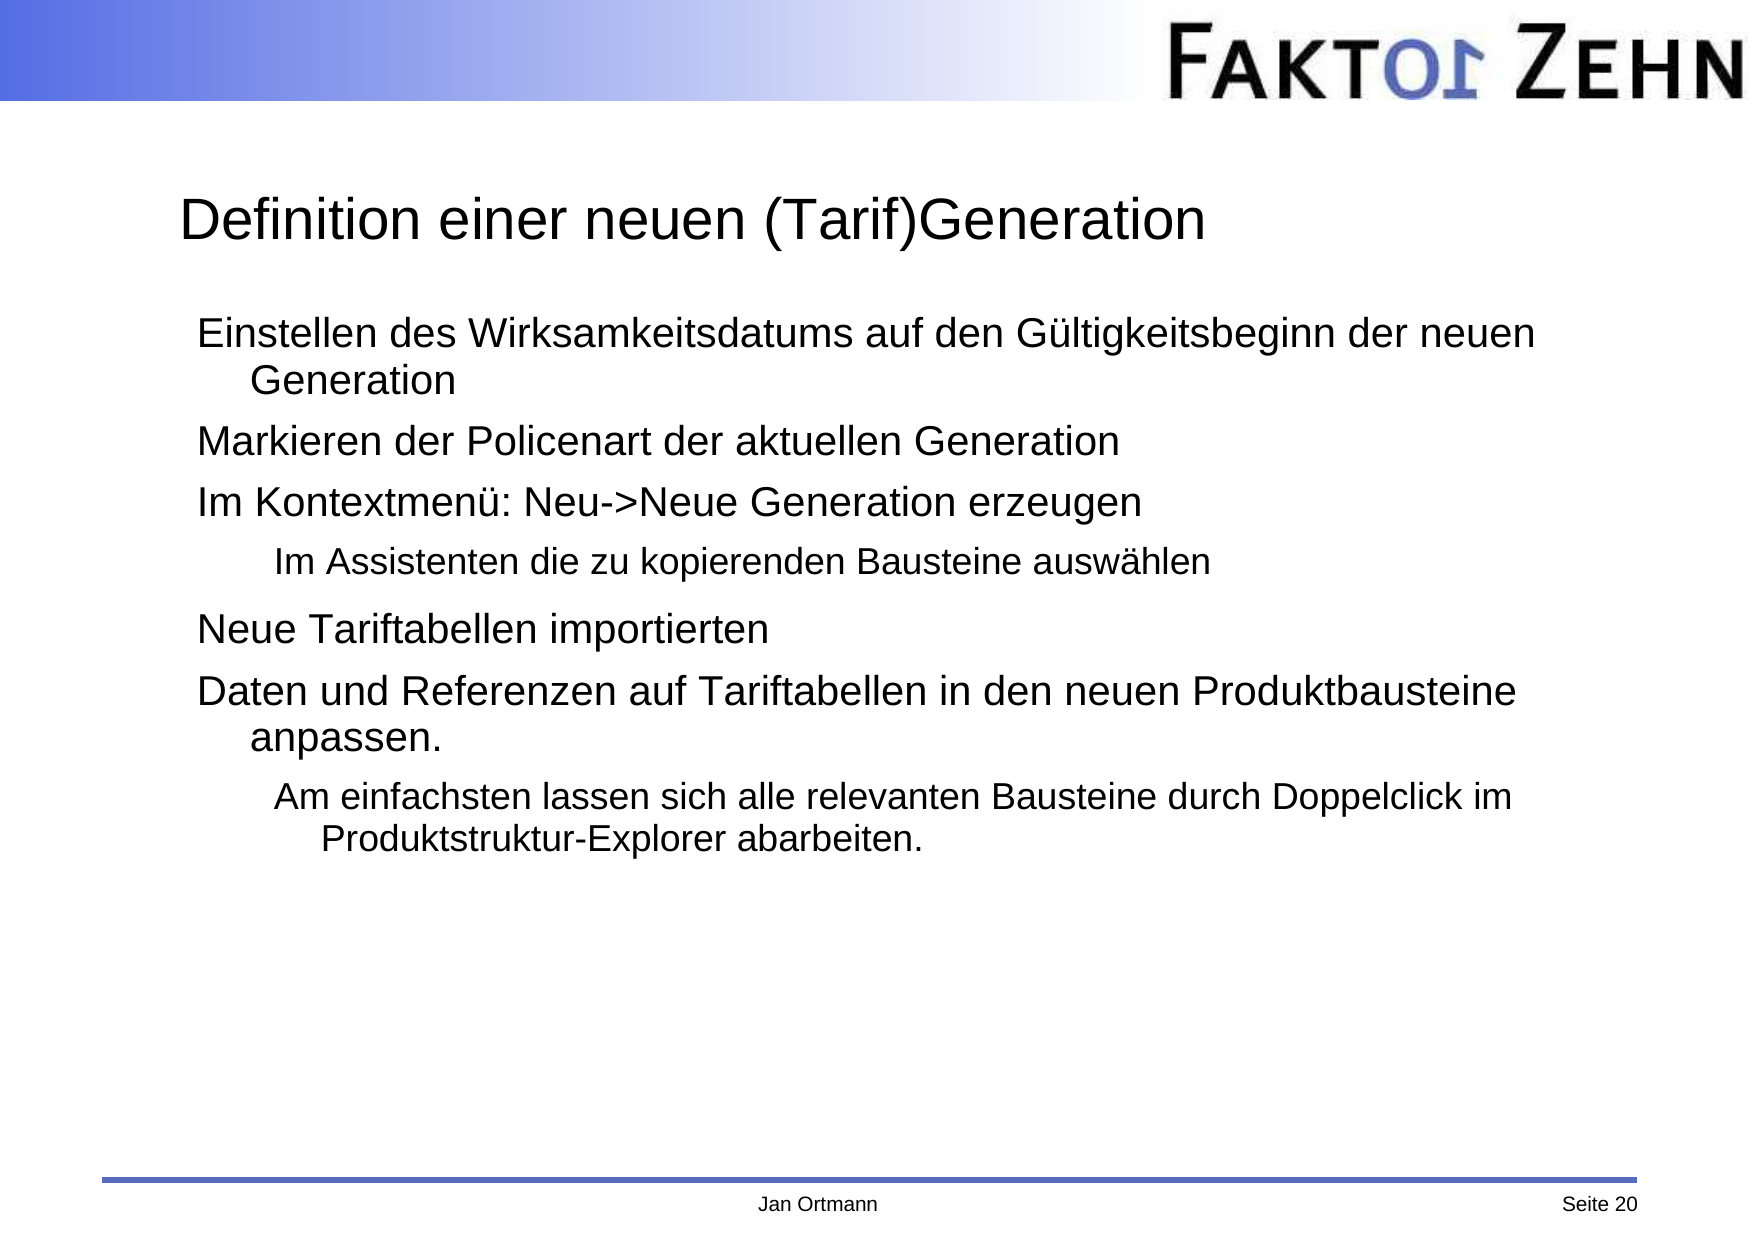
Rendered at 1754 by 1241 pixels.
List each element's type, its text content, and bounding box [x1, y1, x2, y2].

title Definition einer neuen (Tarif)Generation [179, 142, 1576, 296]
picture [1162, 7, 1752, 100]
list Einstellen des Wirksamkeitsdatums auf den Gültigkeitsbeginn der neuen Generation Markieren der Policenart der aktuellen Generation Im Kontextmenü: Neu->Neue Generation erzeugen Im Assistenten die zu kopierenden Bausteine auswählen Neue Tariftabellen importierten Daten und Referenzen auf Tariftabellen in den neuen Produktbausteine anpassen. Am einfachsten lassen sich alle relevanten Bausteine durch Doppelclick im Produktstruktur-Explorer abarbeiten. [179, 310, 1576, 1078]
